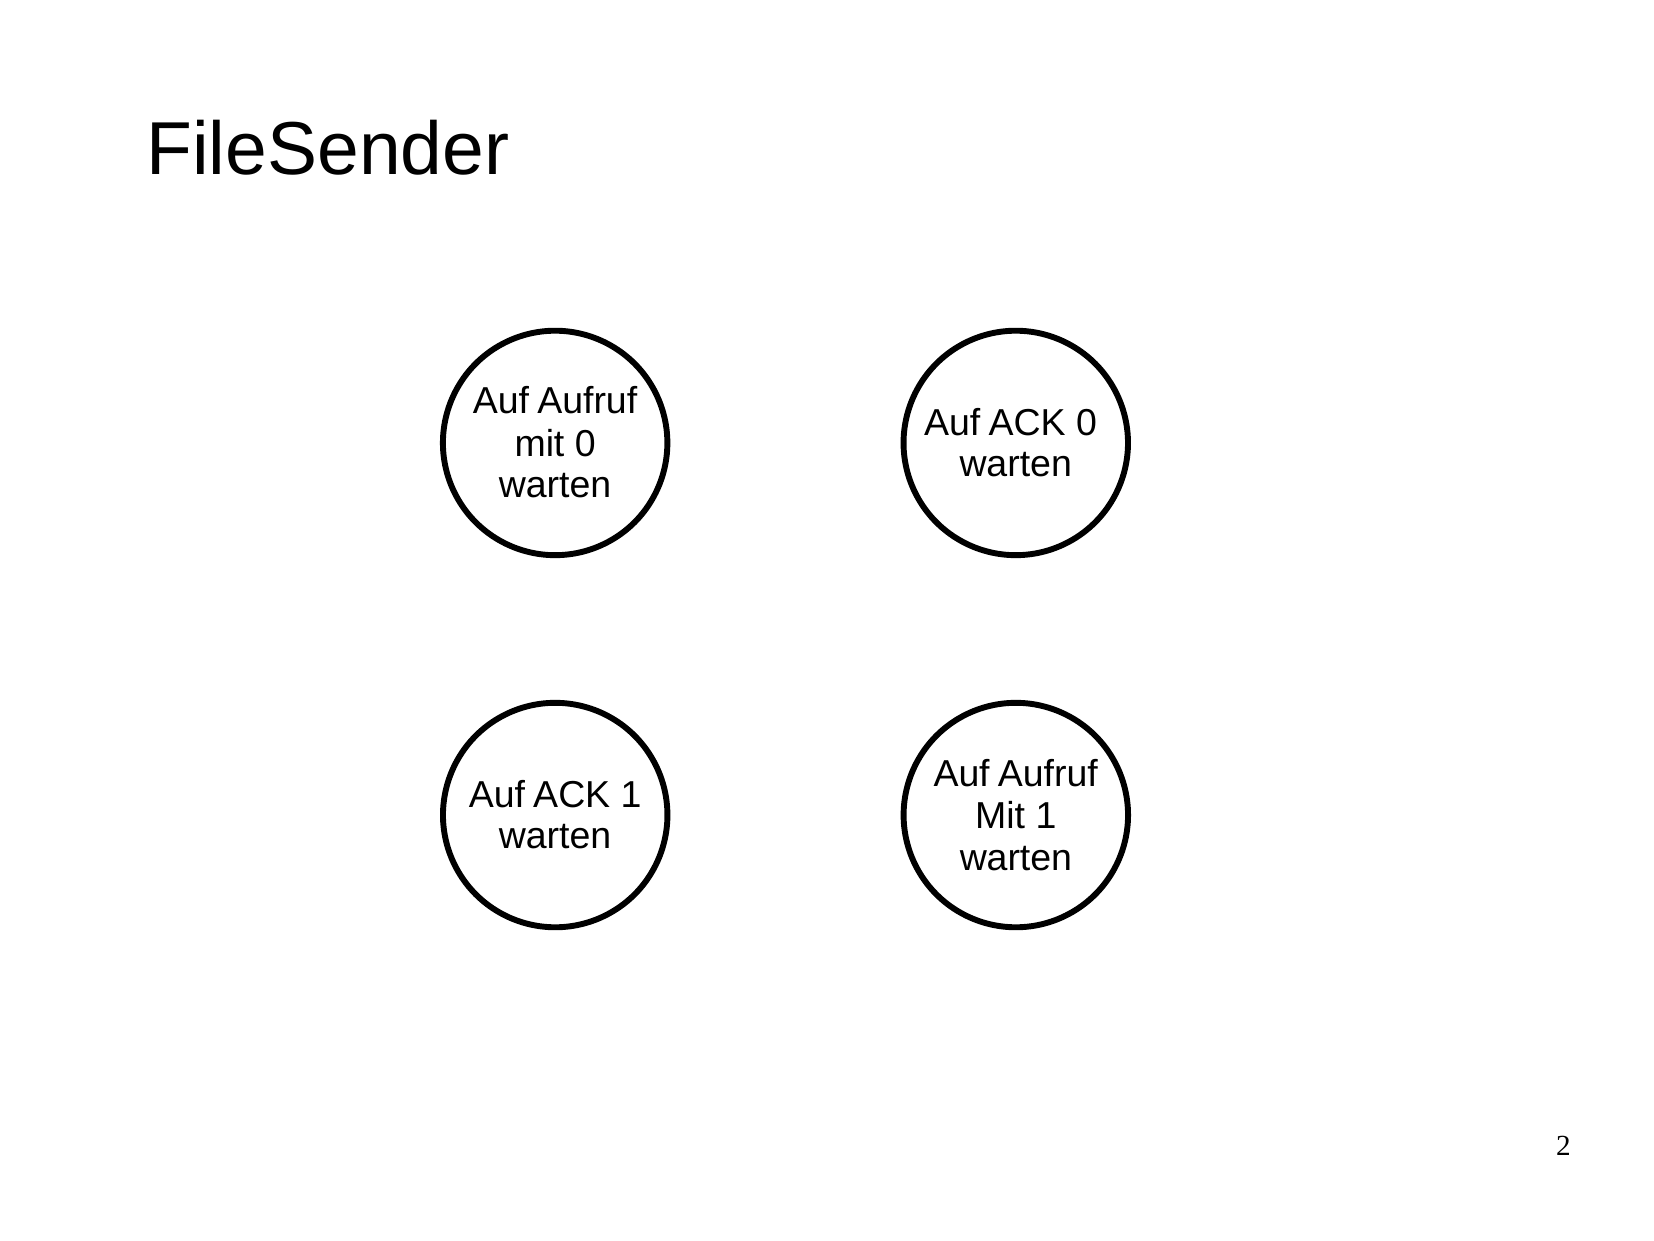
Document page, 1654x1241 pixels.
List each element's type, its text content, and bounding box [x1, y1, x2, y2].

text_box Auf ACK 0 warten [903, 330, 1129, 556]
text_box Auf ACK 1 warten [442, 702, 668, 928]
title FileSender [96, 41, 1502, 248]
text_box Auf Aufruf mit 0 warten [442, 330, 668, 556]
text_box Auf Aufruf Mit 1 warten [903, 702, 1129, 928]
